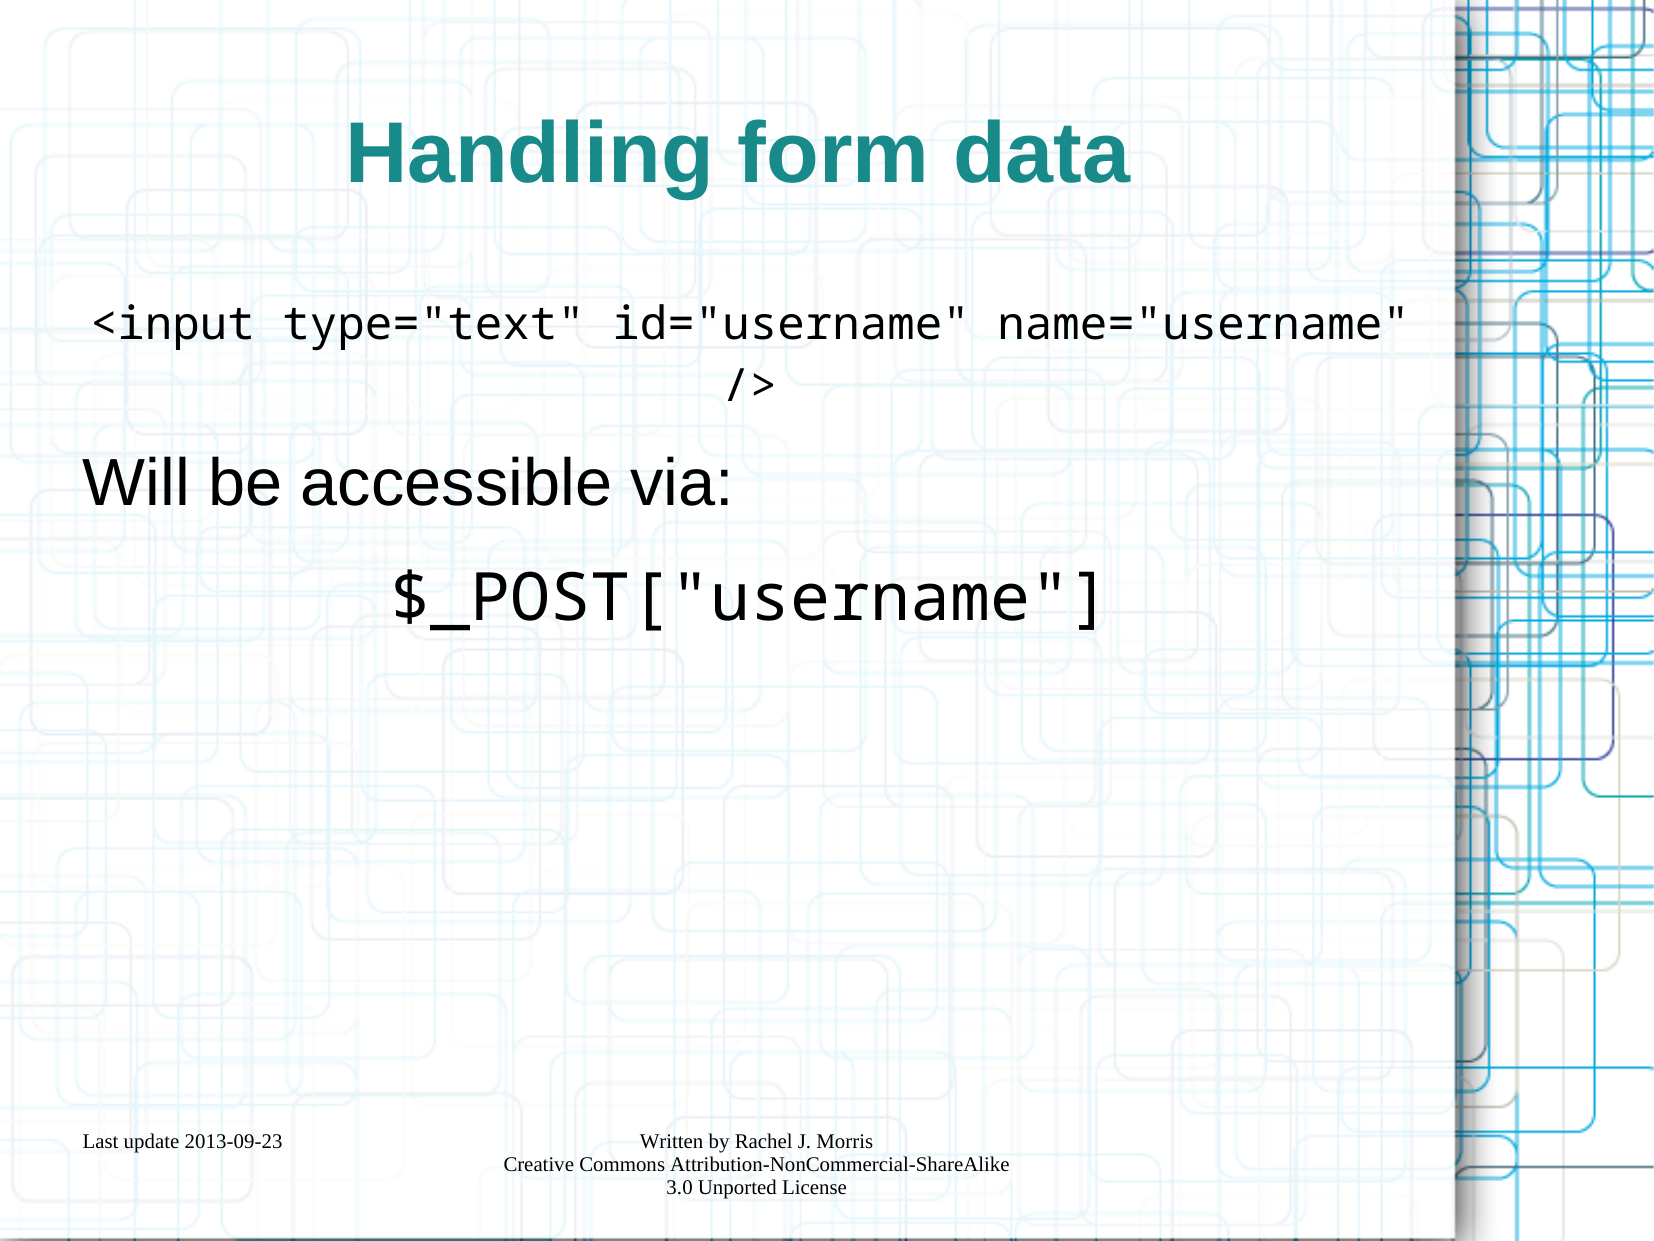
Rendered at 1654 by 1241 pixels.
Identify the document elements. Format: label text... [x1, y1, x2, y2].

list <input type="text" id="username" name="username" /> Will be accessible via: $_POST["username"] [82, 290, 1418, 1010]
title Handling form data [59, 49, 1418, 257]
picture [0, 0, 1654, 1241]
